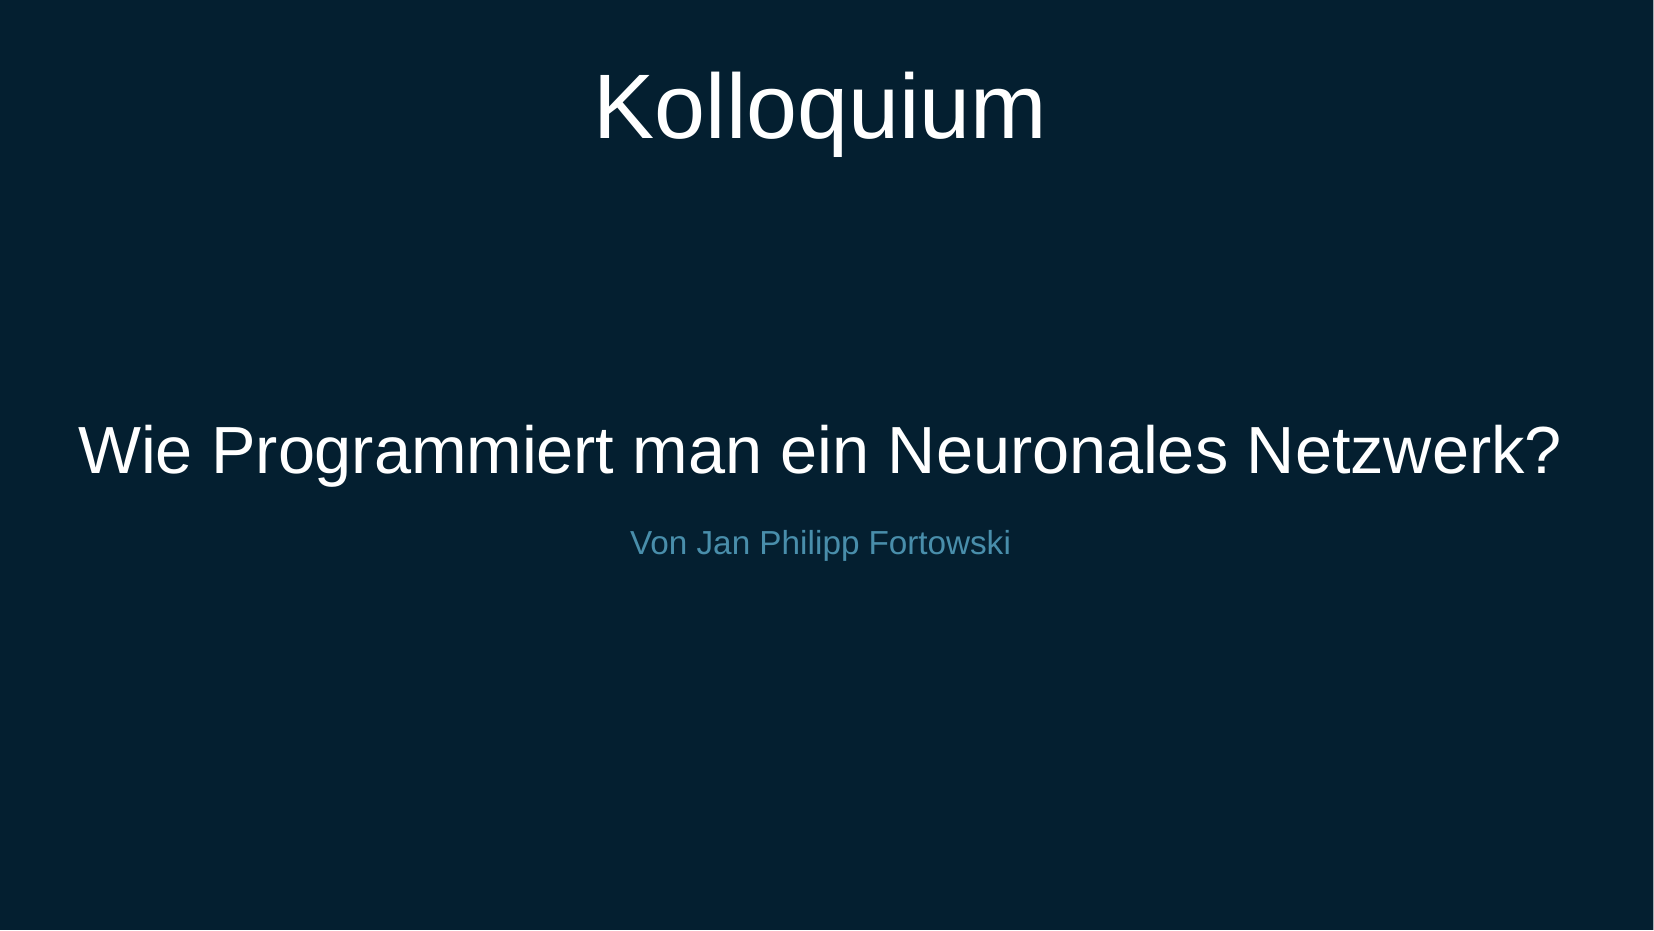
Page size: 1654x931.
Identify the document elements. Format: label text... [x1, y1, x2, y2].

title Kolloquium [76, 29, 1565, 185]
subtitle Wie Programmiert man ein Neuronales Netzwerk? Von Jan Philipp Fortowski [76, 217, 1565, 758]
